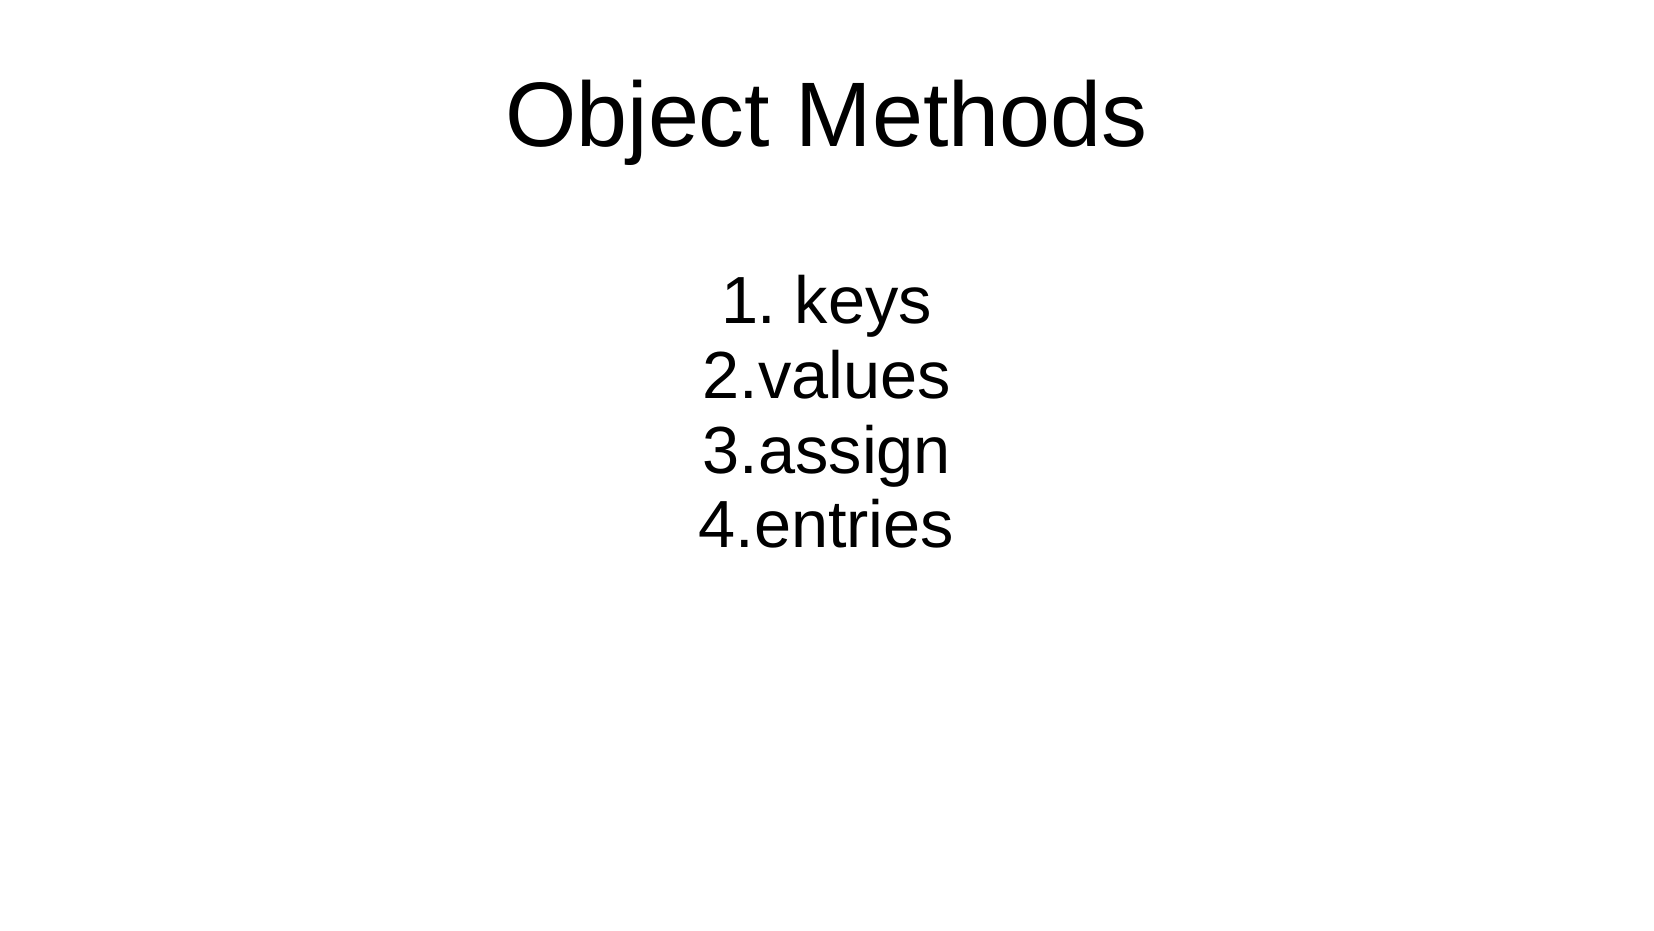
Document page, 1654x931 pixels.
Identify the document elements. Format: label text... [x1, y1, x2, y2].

subtitle 1. keys 2.values 3.assign 4.entries [82, 217, 1571, 758]
title Object Methods [82, 37, 1571, 193]
